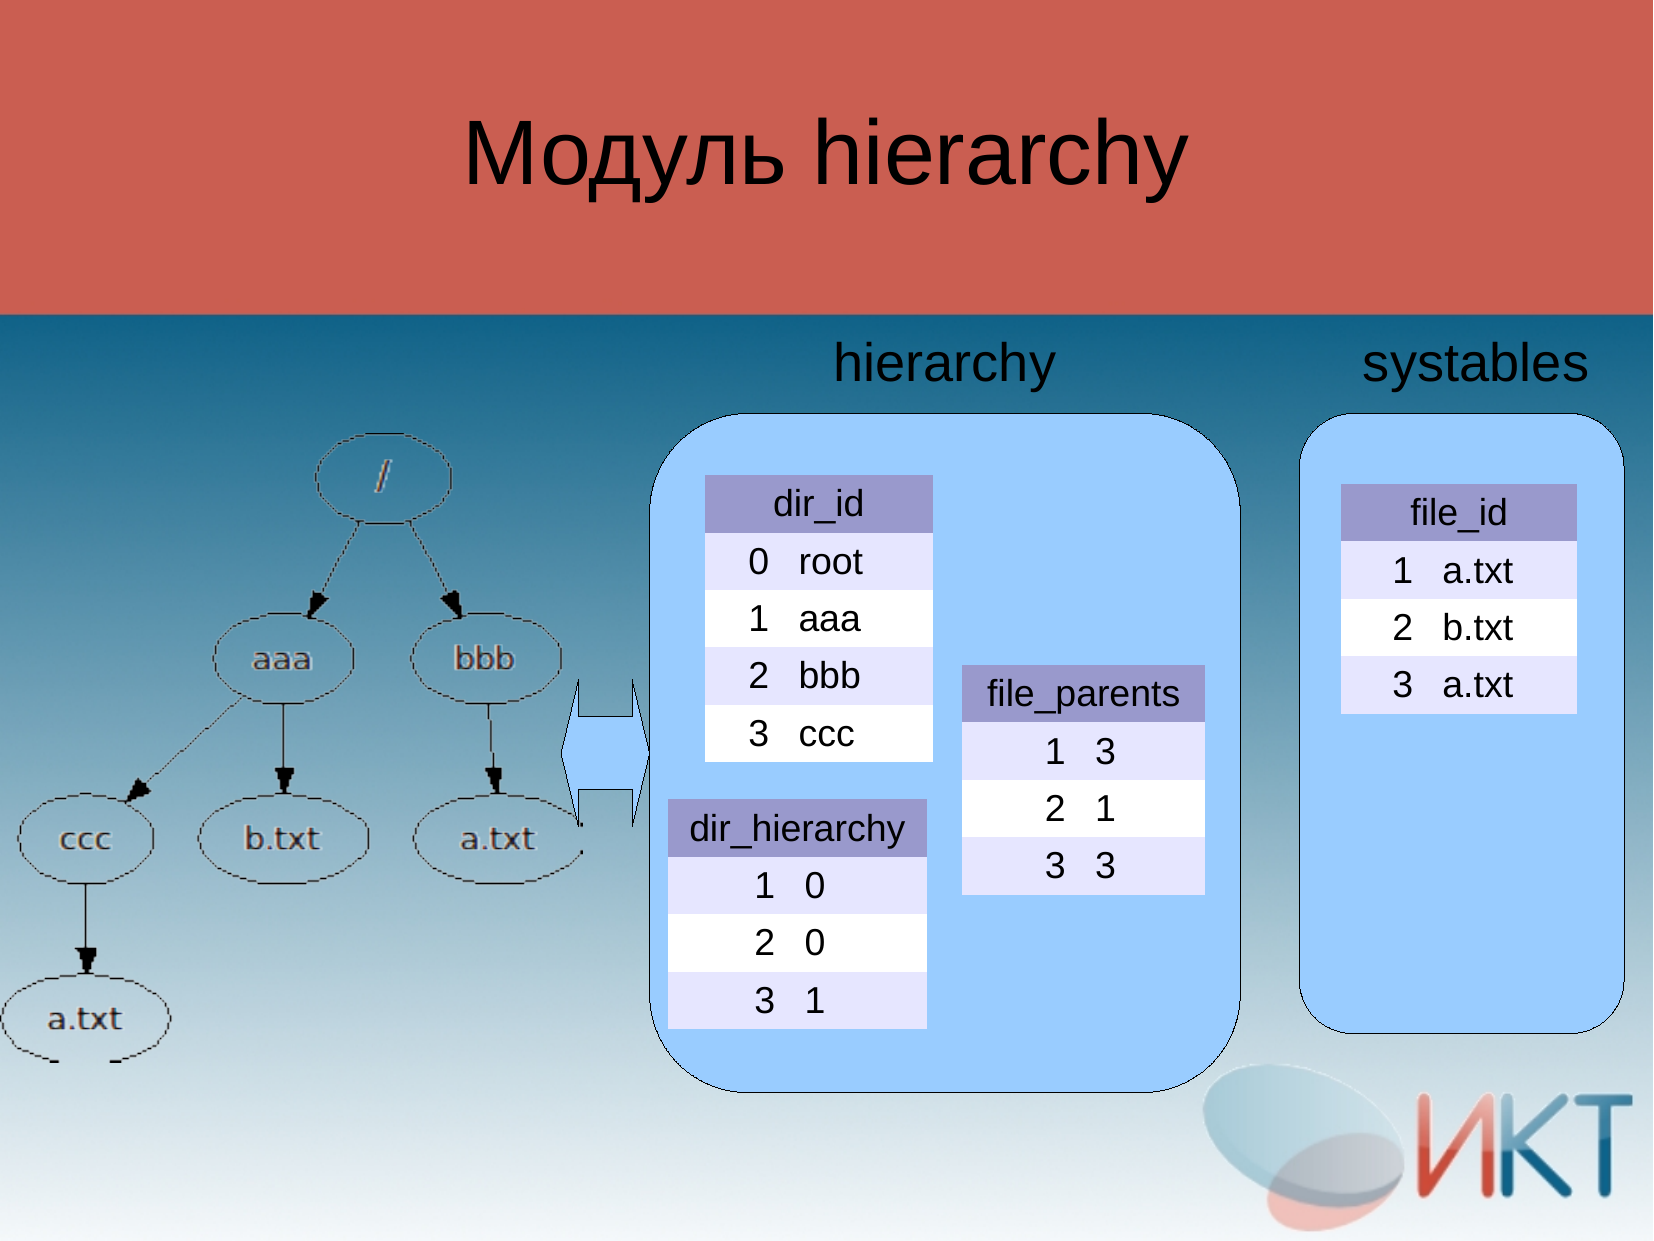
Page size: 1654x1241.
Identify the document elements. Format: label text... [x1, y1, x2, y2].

table_cell 1 [668, 857, 790, 914]
table_cell 3 [705, 705, 784, 762]
title Модуль hierarchy [82, 49, 1571, 257]
table_cell b.txt [1428, 599, 1577, 656]
table_cell 1 [1080, 780, 1205, 837]
table_cell 3 [1341, 656, 1428, 714]
table_cell 2 [1341, 599, 1428, 656]
table_cell ccc [784, 705, 933, 762]
table_header dir_hierarchy [668, 799, 927, 857]
text_box [561, 413, 1241, 1093]
table_cell 3 [1080, 837, 1205, 895]
table_header file_id [1341, 484, 1577, 541]
table_cell root [784, 533, 933, 590]
picture [0, 0, 1653, 1241]
table_header dir_id [705, 475, 933, 533]
table_cell 1 [705, 590, 784, 647]
table_cell 3 [1080, 722, 1205, 780]
table_cell 0 [790, 914, 927, 972]
table_cell 3 [668, 972, 790, 1029]
table_cell 2 [705, 647, 784, 705]
table_cell 3 [962, 837, 1080, 895]
table_cell bbb [784, 647, 933, 705]
table_cell 1 [1341, 541, 1428, 599]
table_cell 0 [790, 857, 927, 914]
table_cell a.txt [1428, 656, 1577, 714]
text_box [1299, 413, 1625, 1034]
table_cell 1 [962, 722, 1080, 780]
text_box hierarchy [708, 324, 1182, 401]
table_cell a.txt [1428, 541, 1577, 599]
table_cell 1 [790, 972, 927, 1029]
table_cell 2 [962, 780, 1080, 837]
table_cell 2 [668, 914, 790, 972]
table_cell aaa [784, 590, 933, 647]
table_cell 0 [705, 533, 784, 590]
table_header file_parents [962, 665, 1205, 722]
text_box systables [1328, 324, 1625, 401]
